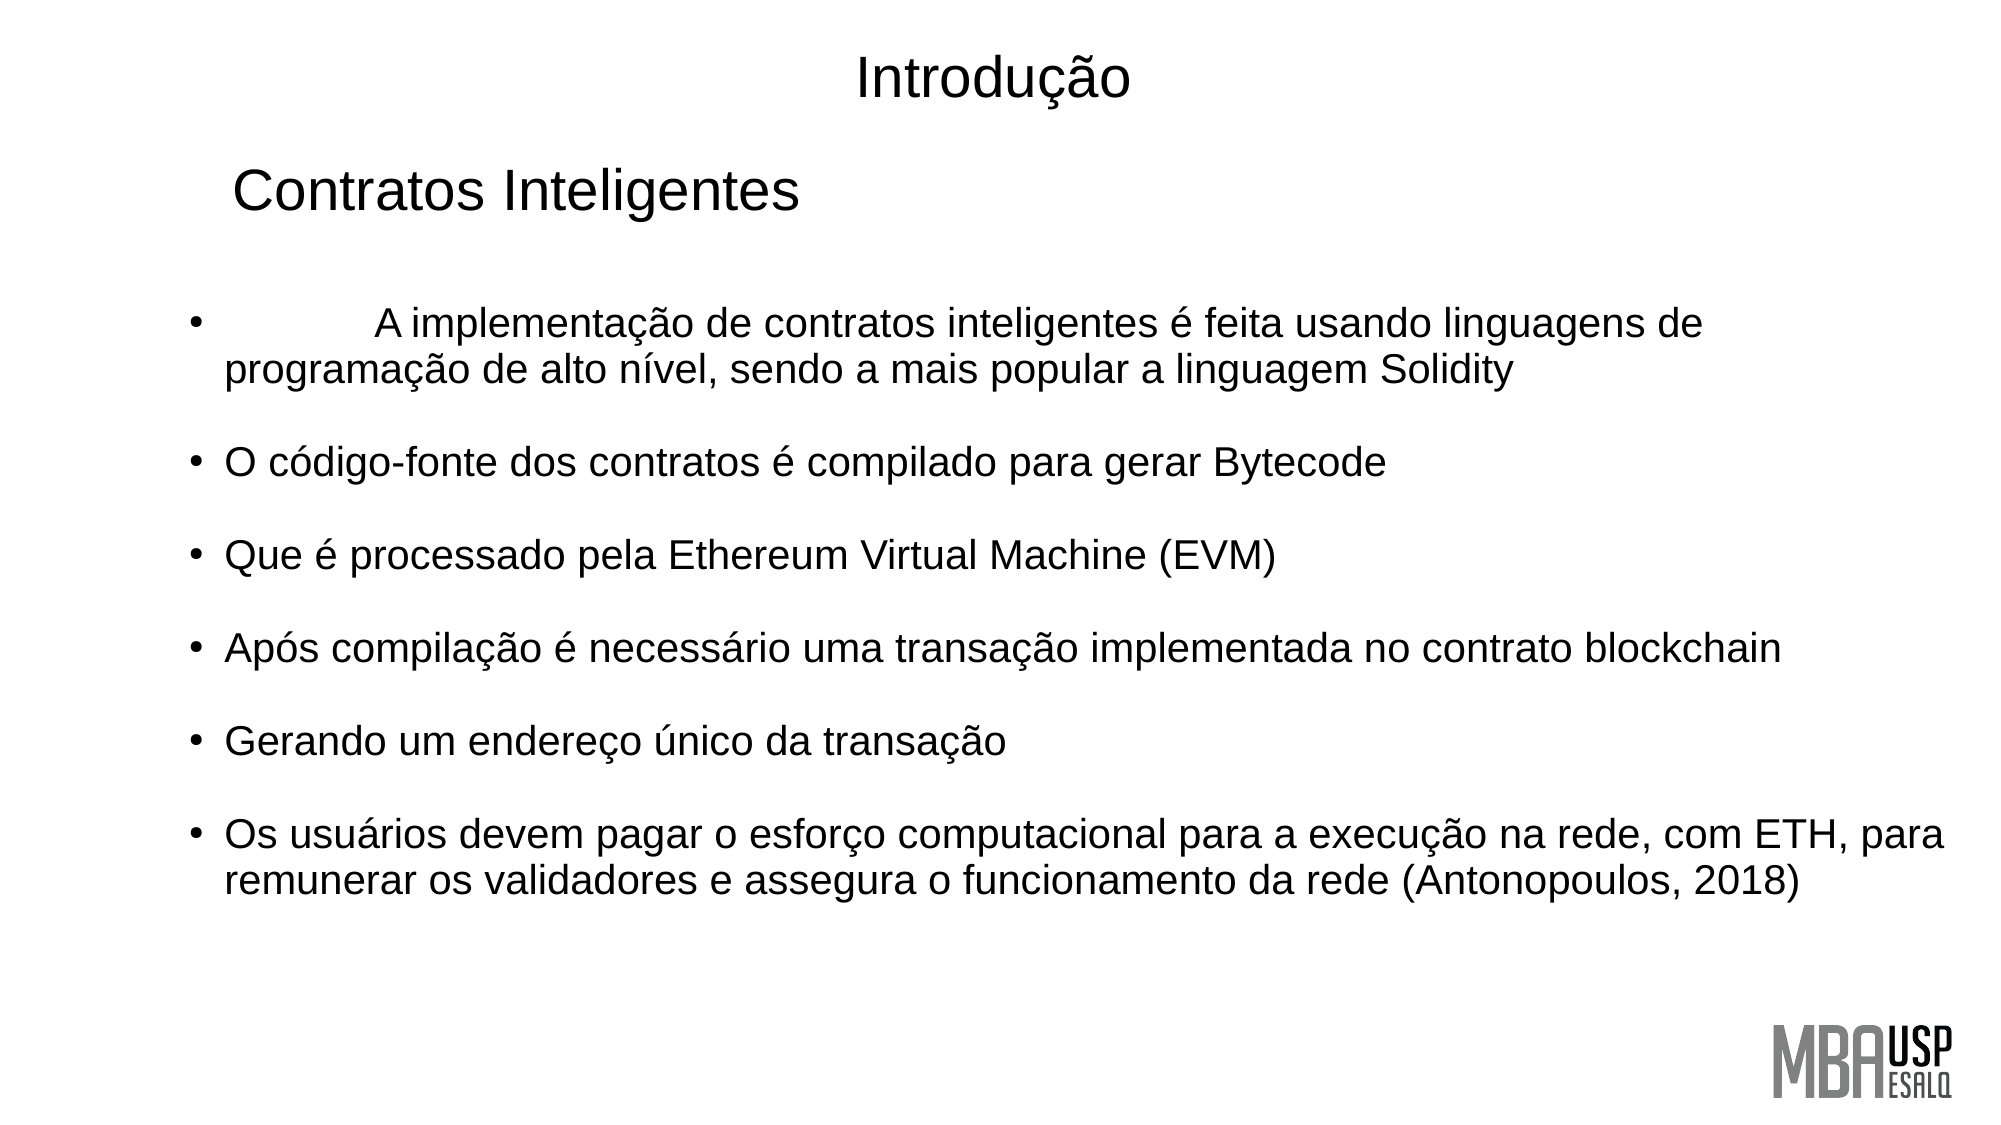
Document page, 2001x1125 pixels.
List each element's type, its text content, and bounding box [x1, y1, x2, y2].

text_box Contratos Inteligentes A implementação de contratos inteligentes é feita usando linguagens de programação de alto nível, sendo a mais popular a linguagem Solidity O código-fonte dos contratos é compilado para gerar Bytecode Que é processado pela Ethereum Virtual Machine (EVM) Após compilação é necessário uma transação implementada no contrato blockchain Gerando um endereço único da transação Os usuários devem pagar o esforço computacional para a execução na rede, com ETH, para remunerar os validadores e assegura o funcionamento da rede (Antonopoulos, 2018) [82, 150, 1951, 976]
text_box Introdução [37, 37, 1951, 118]
picture [1765, 1021, 1960, 1102]
